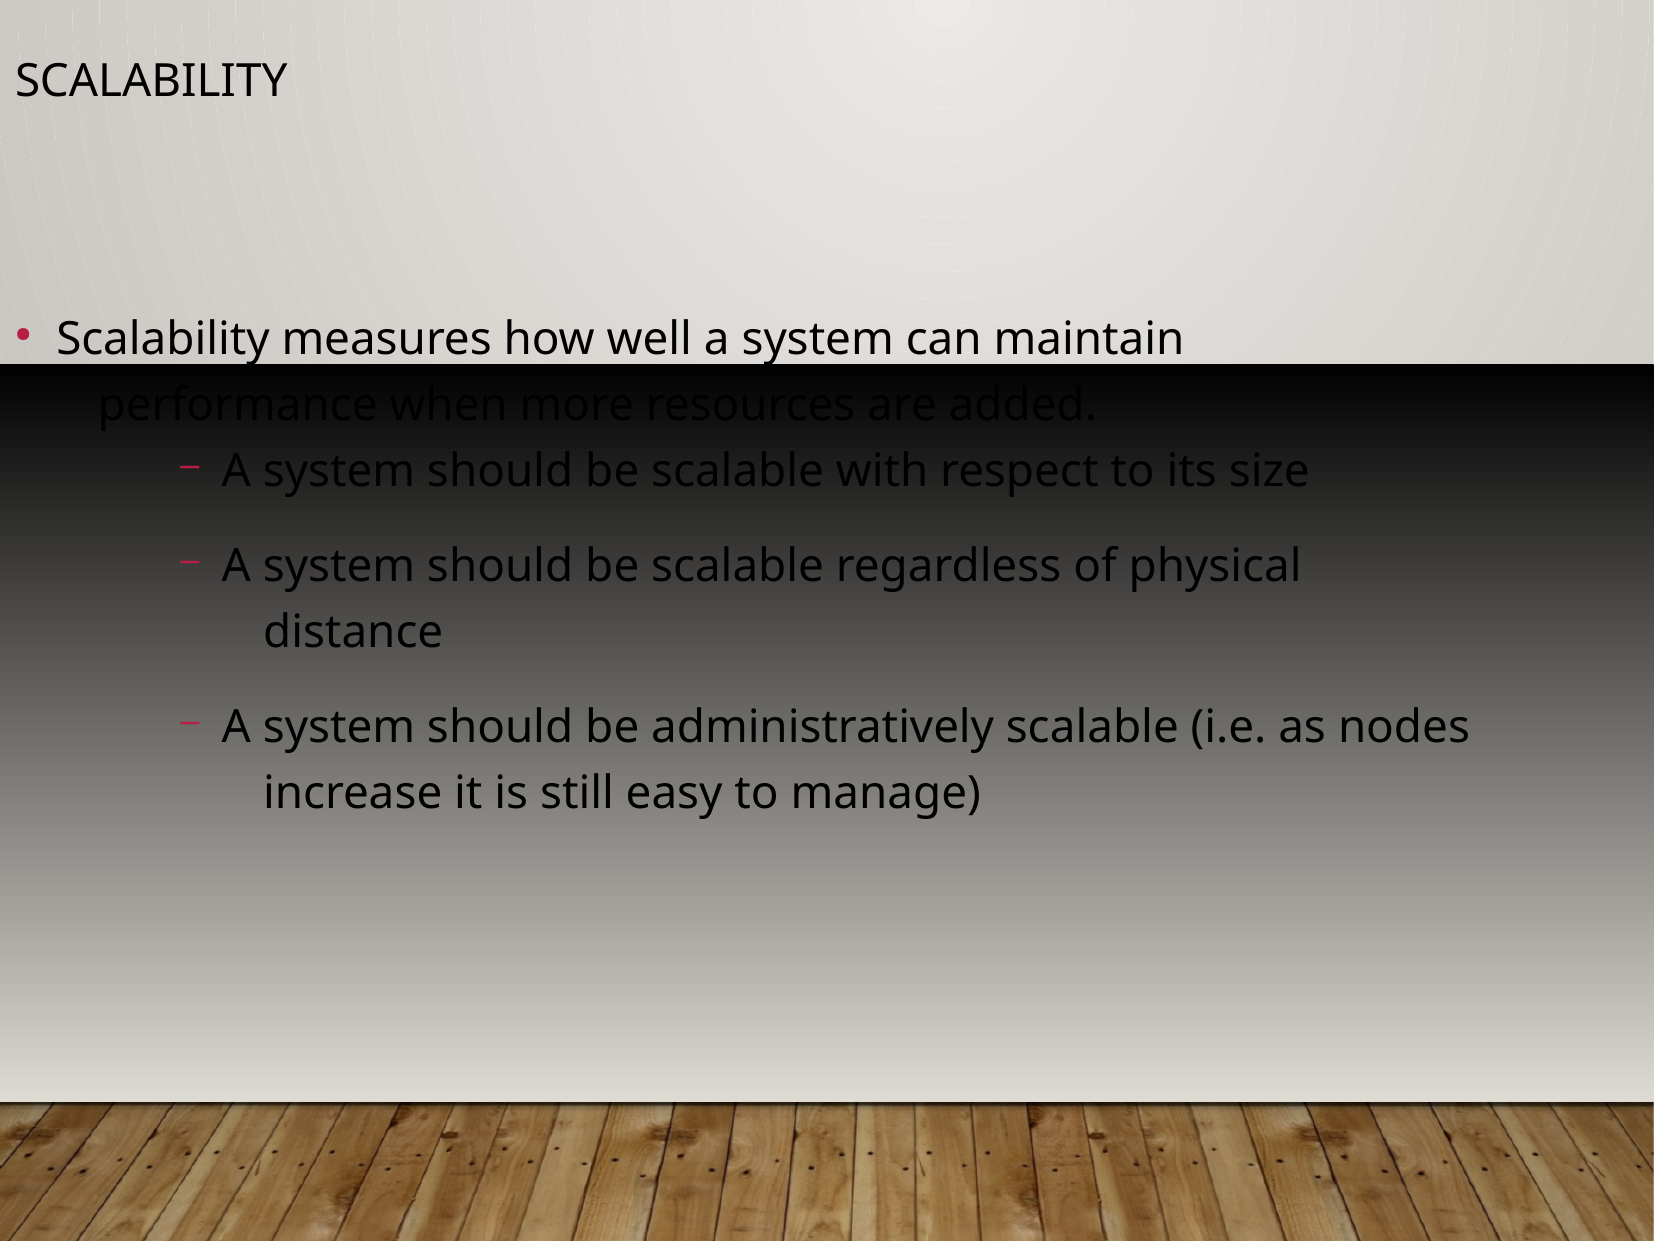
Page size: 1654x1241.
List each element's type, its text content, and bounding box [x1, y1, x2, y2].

list Scalability measures how well a system can maintain performance when more resources are added. A system should be scalable with respect to its size A system should be scalable regardless of physical distance A system should be administratively scalable (i.e. as nodes increase it is still easy to manage) [0, 290, 1489, 1010]
title Scalability [0, 49, 1489, 257]
